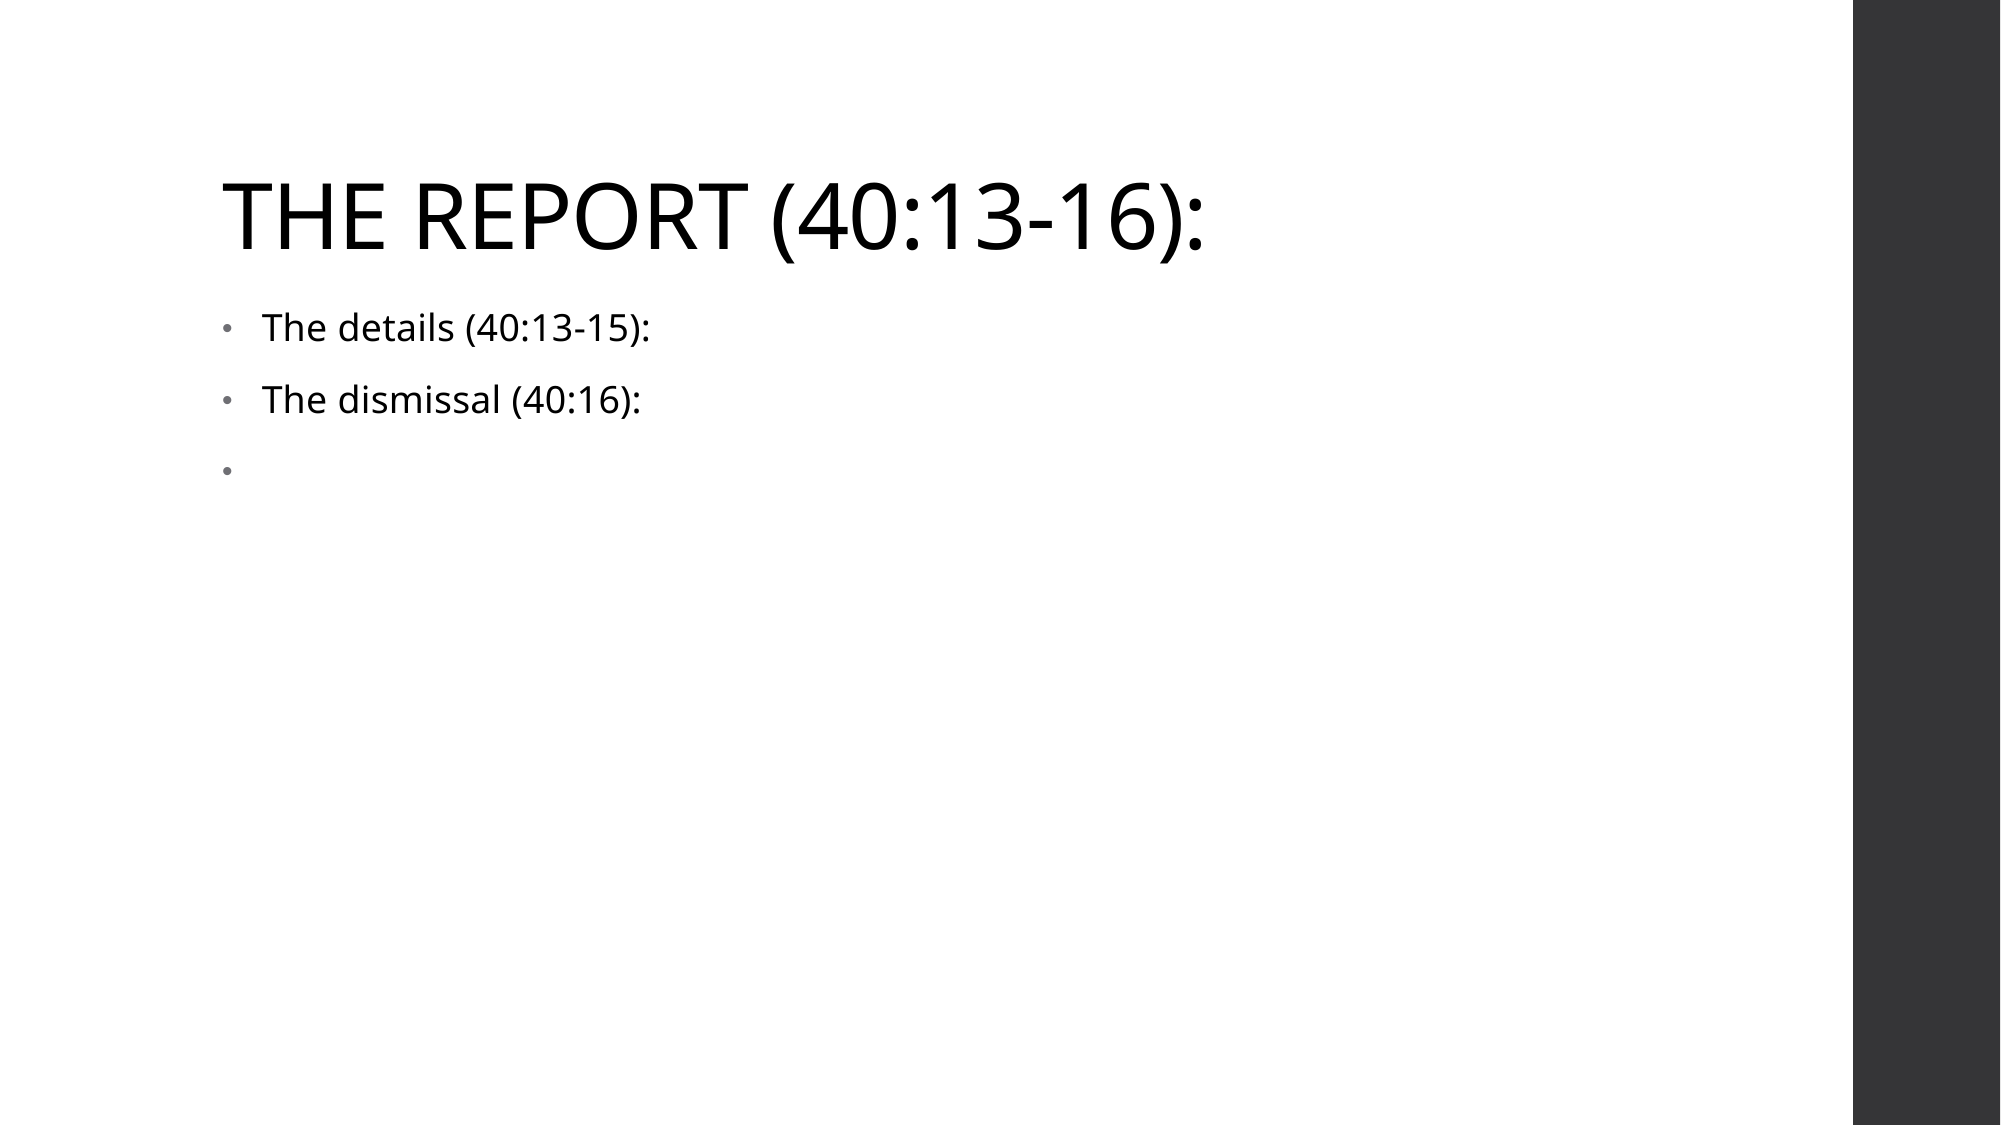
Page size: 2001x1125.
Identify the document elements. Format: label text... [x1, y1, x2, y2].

list The details (40:13-15): The dismissal (40:16): [206, 299, 1617, 1014]
title THE REPORT (40:13-16): [206, 60, 1797, 278]
